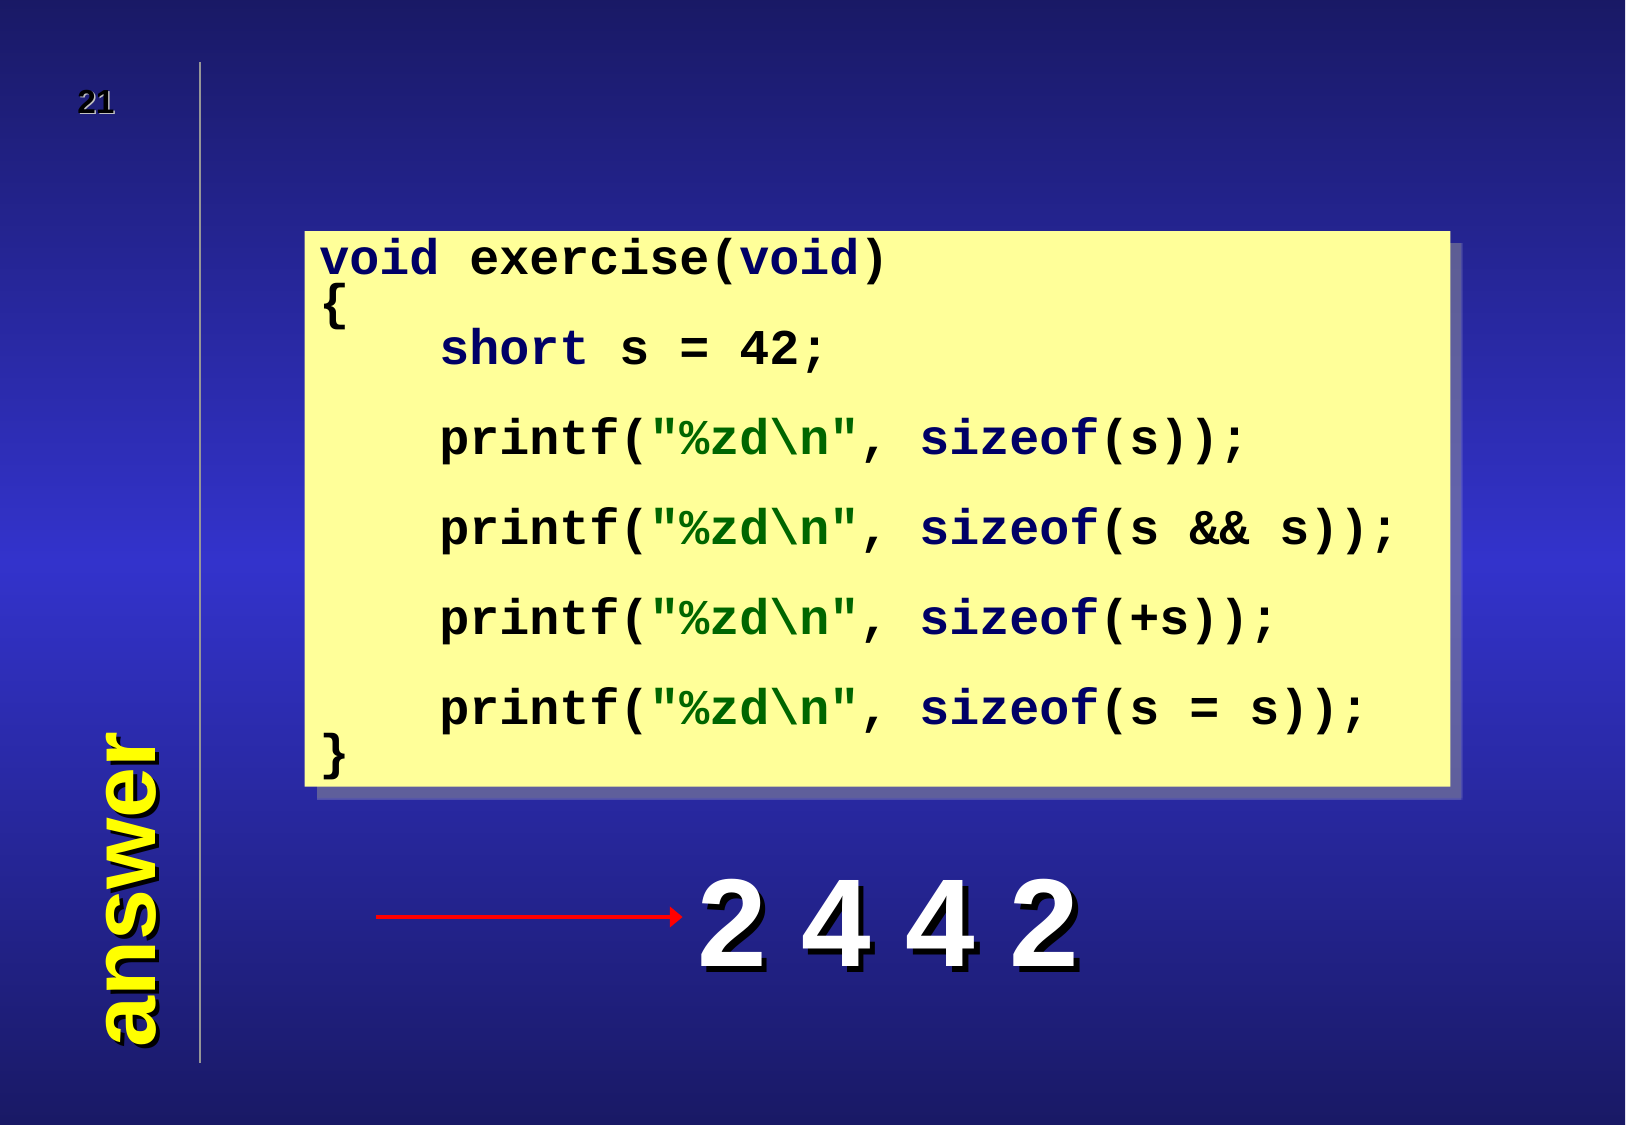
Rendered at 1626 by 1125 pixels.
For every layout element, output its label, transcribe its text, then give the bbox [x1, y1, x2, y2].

title answer [50, 187, 188, 1063]
text_box void exercise(void) { short s = 42; printf("%zd\n", sizeof(s)); printf("%zd\n", sizeof(s && s)); printf("%zd\n", sizeof(+s)); printf("%zd\n", sizeof(s = s)); } [304, 231, 1451, 787]
text_box 2 4 4 2 [682, 834, 1095, 1000]
